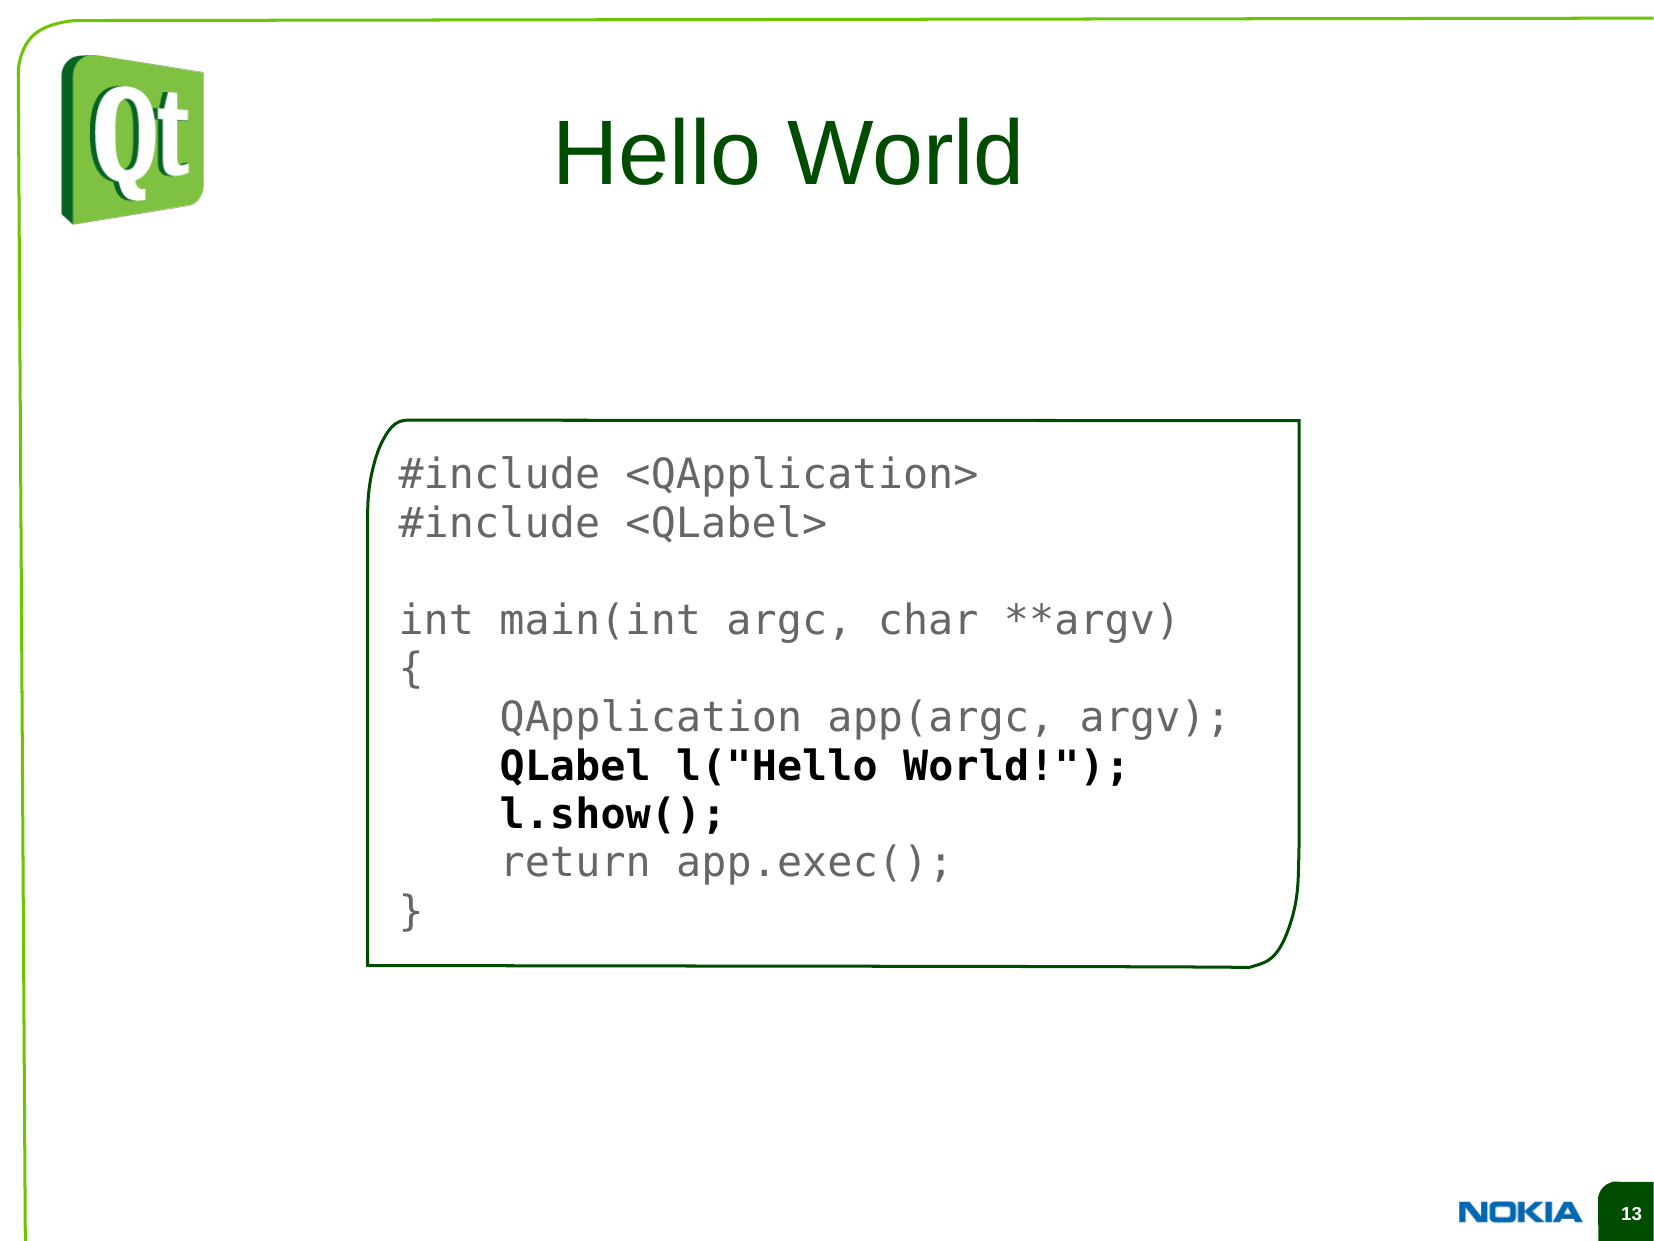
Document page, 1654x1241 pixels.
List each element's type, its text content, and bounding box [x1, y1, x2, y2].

picture [1459, 1201, 1583, 1223]
picture [61, 55, 204, 225]
title Hello World [251, 49, 1327, 257]
text_box #include <QApplication> #include <QLabel> int main(int argc, char **argv) { QApplication app(argc, argv); QLabel l("Hello World!"); l.show(); return app.exec(); } [383, 442, 1297, 943]
